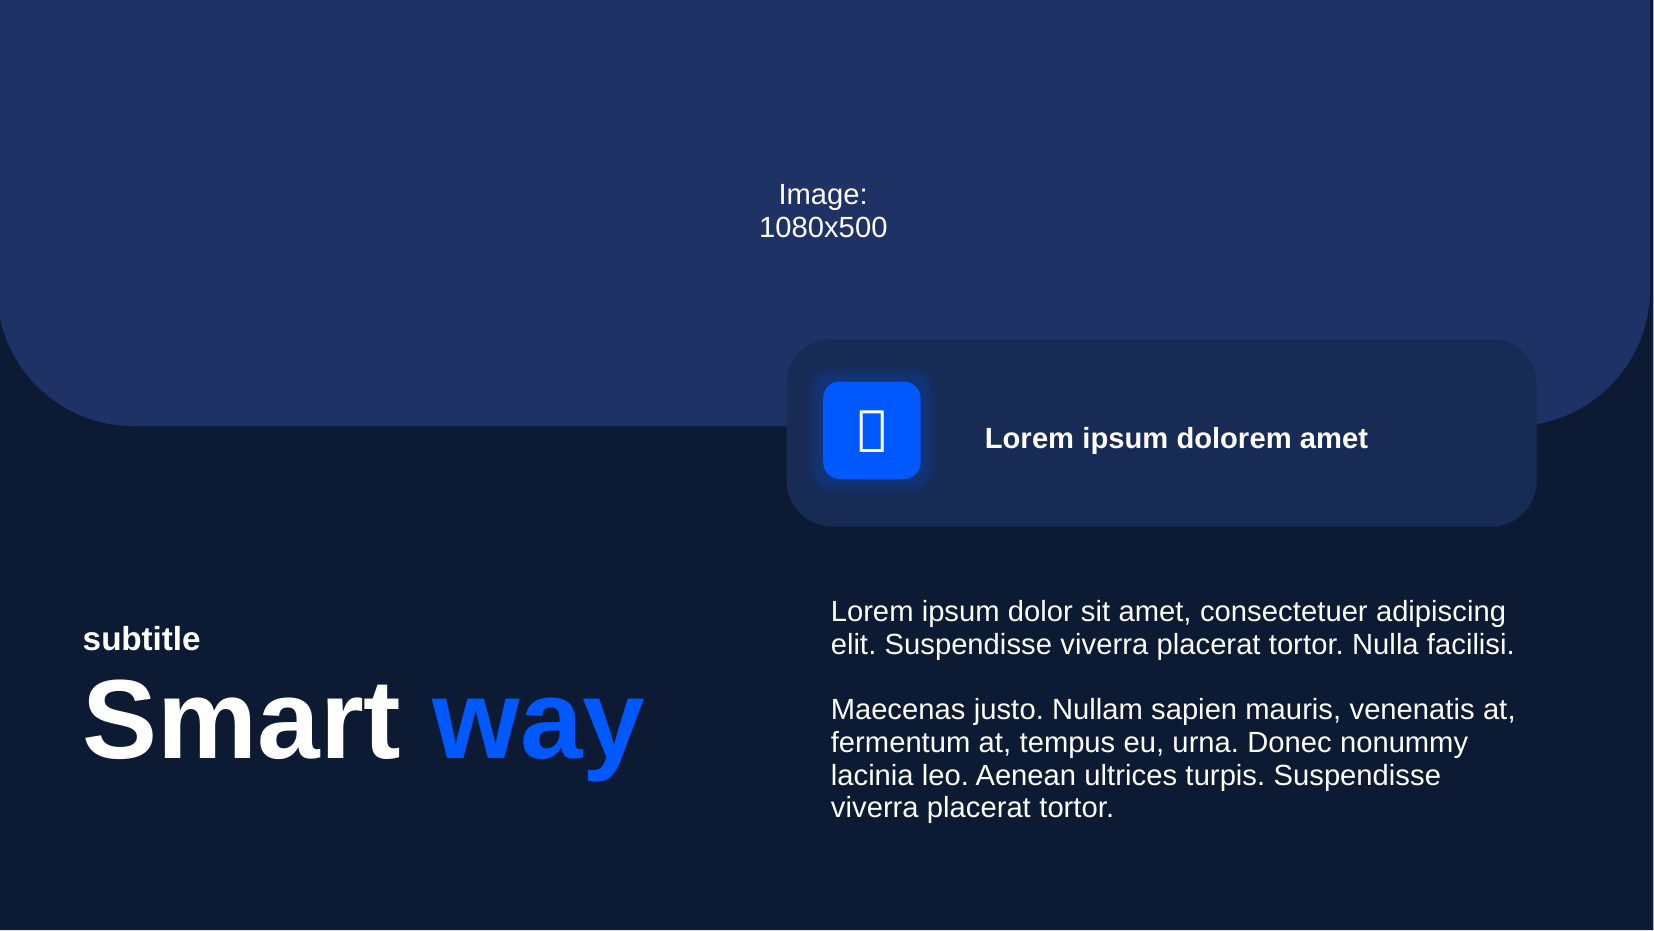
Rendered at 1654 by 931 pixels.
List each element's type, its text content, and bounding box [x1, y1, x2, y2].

text_box [786, 339, 1537, 527]
title subtitle Smart way [82, 547, 775, 856]
text_box Lorem ipsum dolorem amet [949, 377, 1500, 500]
text_box Image: 1080x500 [0, 0, 1651, 427]
text_box  [823, 381, 921, 479]
text_box Lorem ipsum dolor sit amet, consectetuer adipiscing elit. Suspendisse viverra placerat tortor. Nulla facilisi. Maecenas justo. Nullam sapien mauris, venenatis at, fermentum at, tempus eu, urna. Donec nonummy lacinia leo. Aenean ultrices turpis. Suspendisse viverra placerat tortor. [795, 572, 1521, 847]
